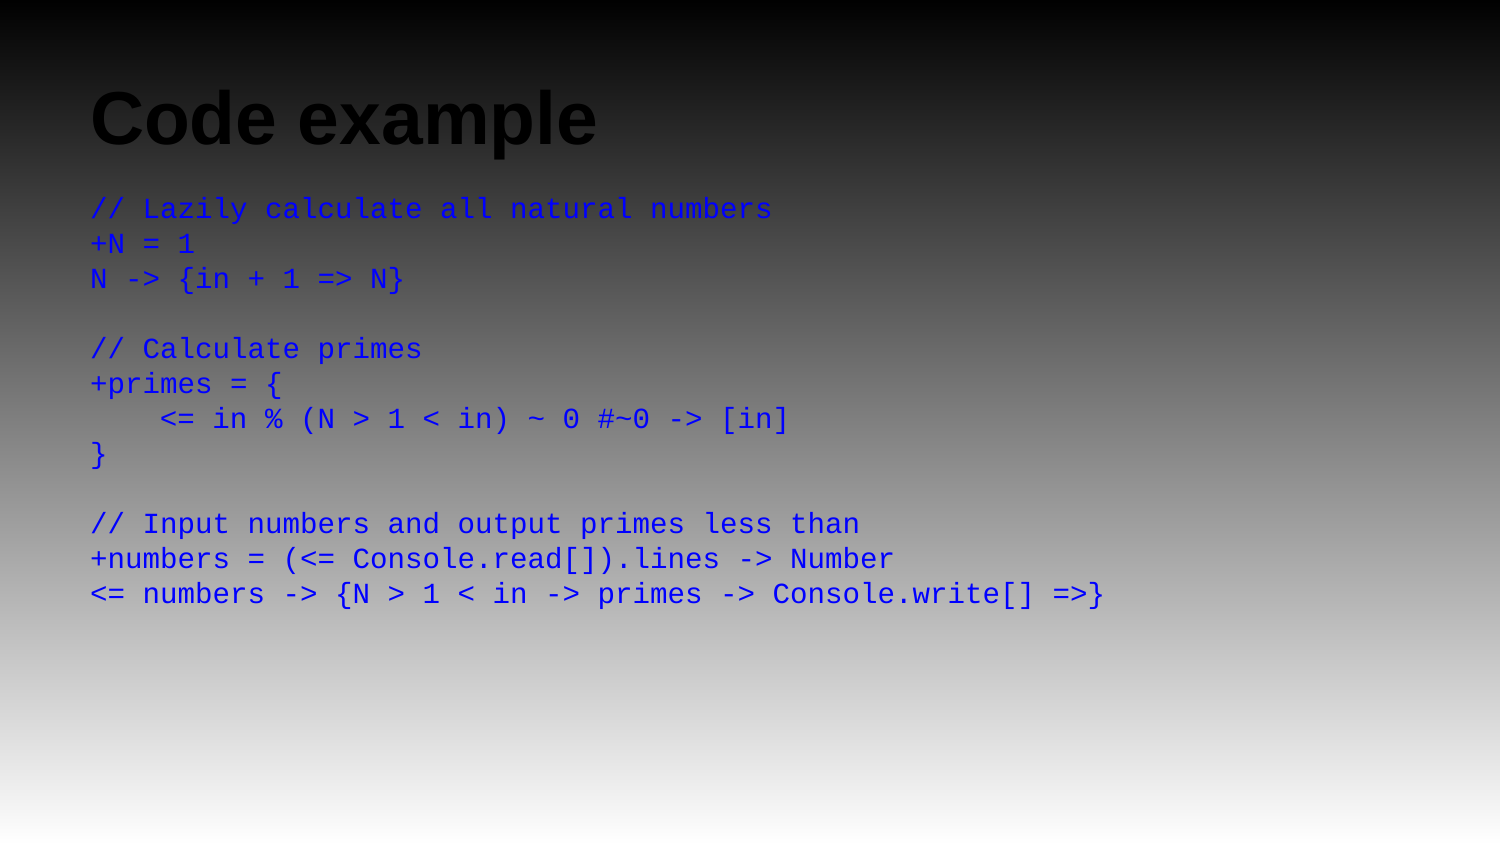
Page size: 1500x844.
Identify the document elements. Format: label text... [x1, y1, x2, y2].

title Code example [75, 33, 1425, 174]
list // Lazily calculate all natural numbers +N = 1 N -> {in + 1 => N} // Calculate primes +primes = { <= in % (N > 1 < in) ~ 0 #~0 -> [in] } // Input numbers and output primes less than +numbers = (<= Console.read[]).lines -> Number <= numbers -> {N > 1 < in -> primes -> Console.write[] =>} [75, 174, 1425, 786]
